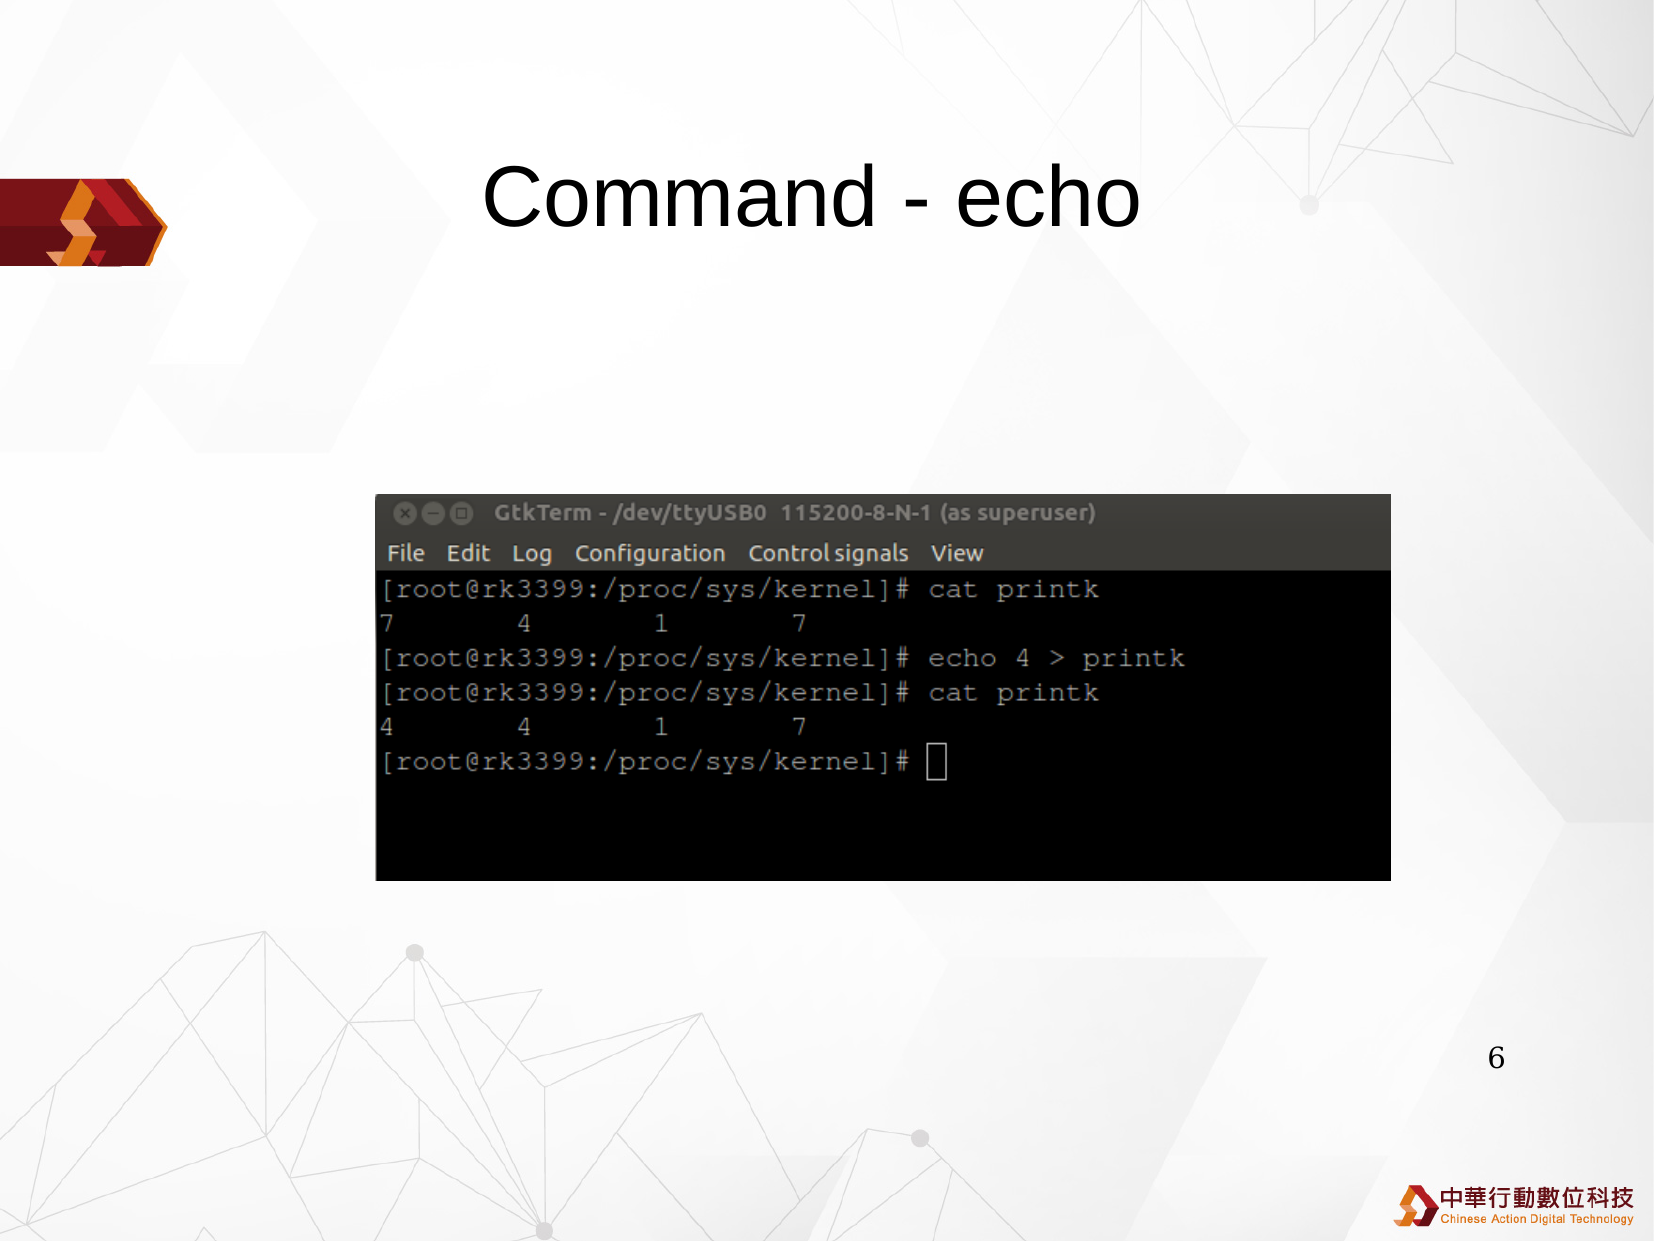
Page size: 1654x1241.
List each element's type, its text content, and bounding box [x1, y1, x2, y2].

picture [0, 0, 1654, 1241]
title Command - echo [118, 112, 1506, 281]
